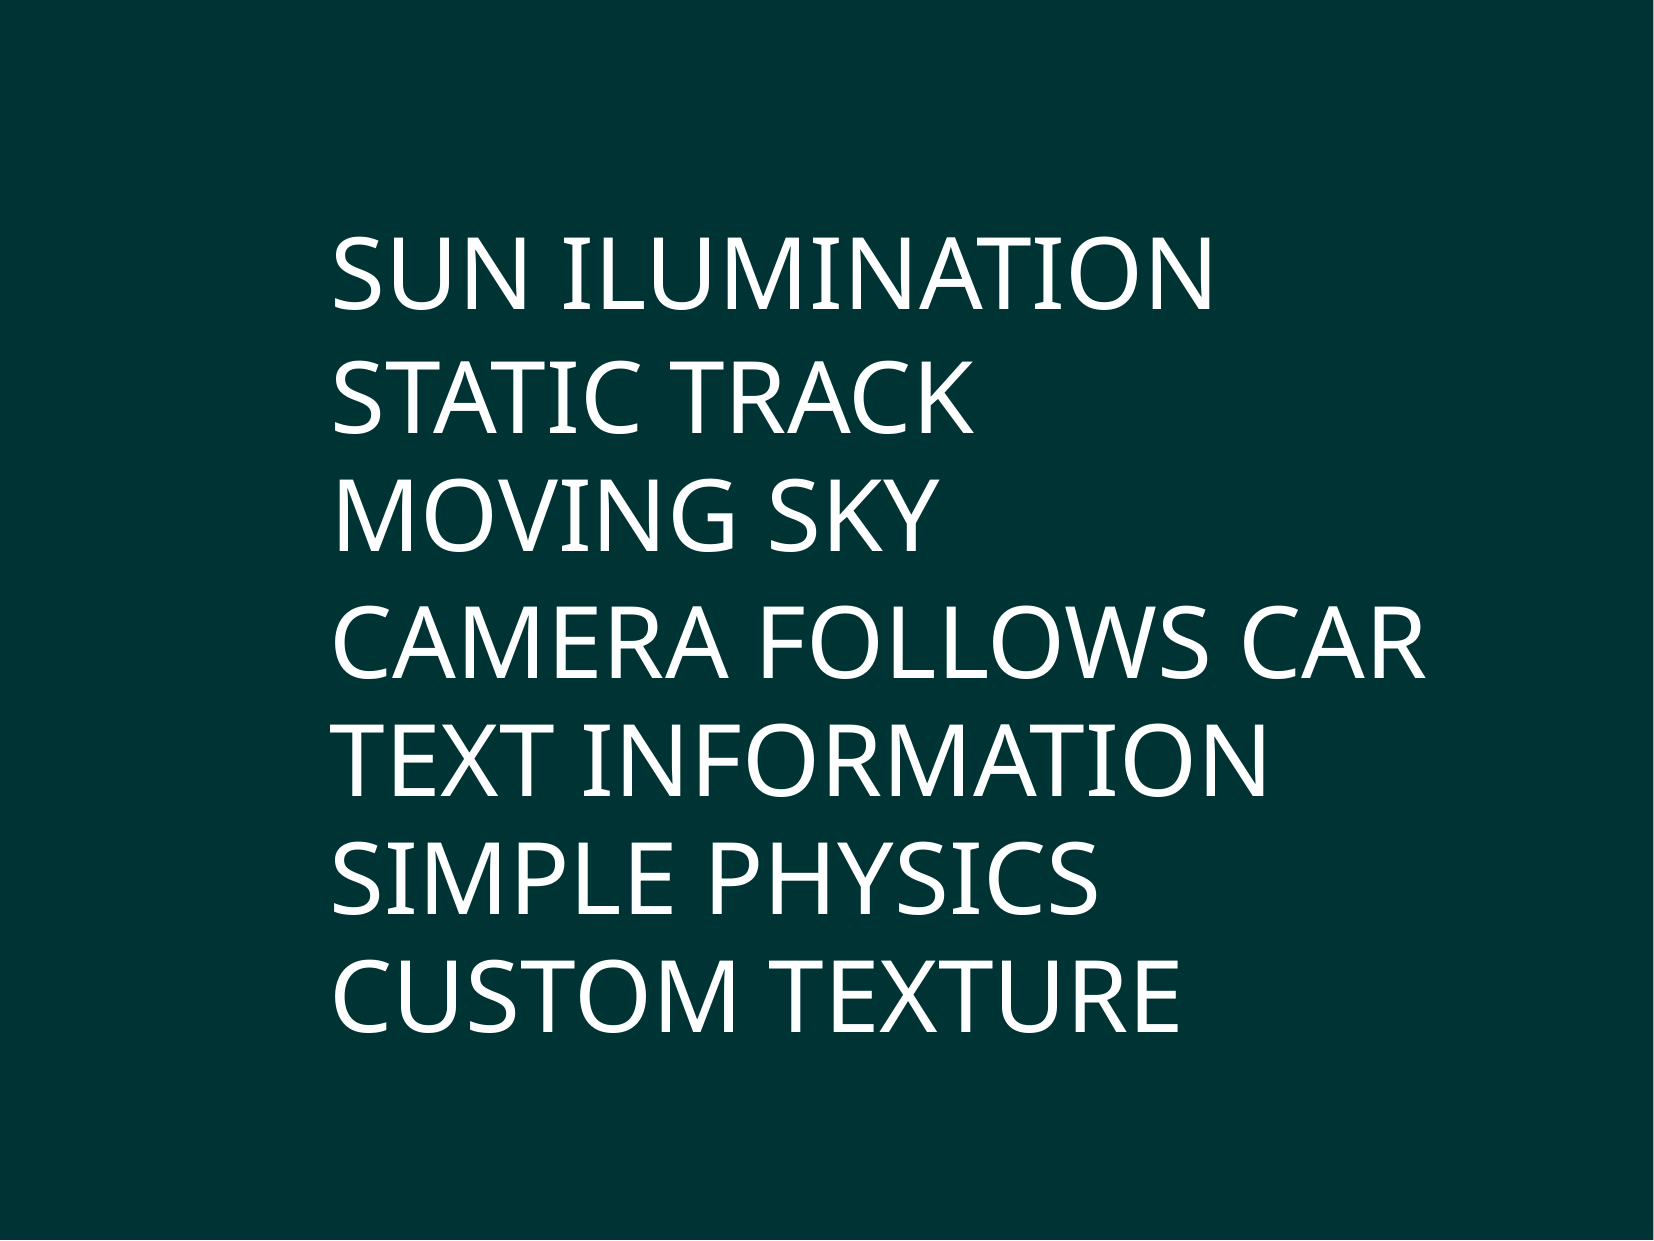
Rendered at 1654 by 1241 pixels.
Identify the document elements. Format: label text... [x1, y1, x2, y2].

text_box STATIC TRACK [315, 319, 972, 447]
text_box SUN ILUMINATION [315, 195, 1171, 323]
text_box TEXT INFORMATION [315, 682, 1255, 810]
text_box CAMERA FOLLOWS CAR [315, 564, 1425, 692]
text_box SIMPLE PHYSICS [315, 810, 1072, 918]
text_box MOVING SKY [315, 437, 926, 565]
text_box CUSTOM TEXTURE [315, 918, 1178, 1046]
